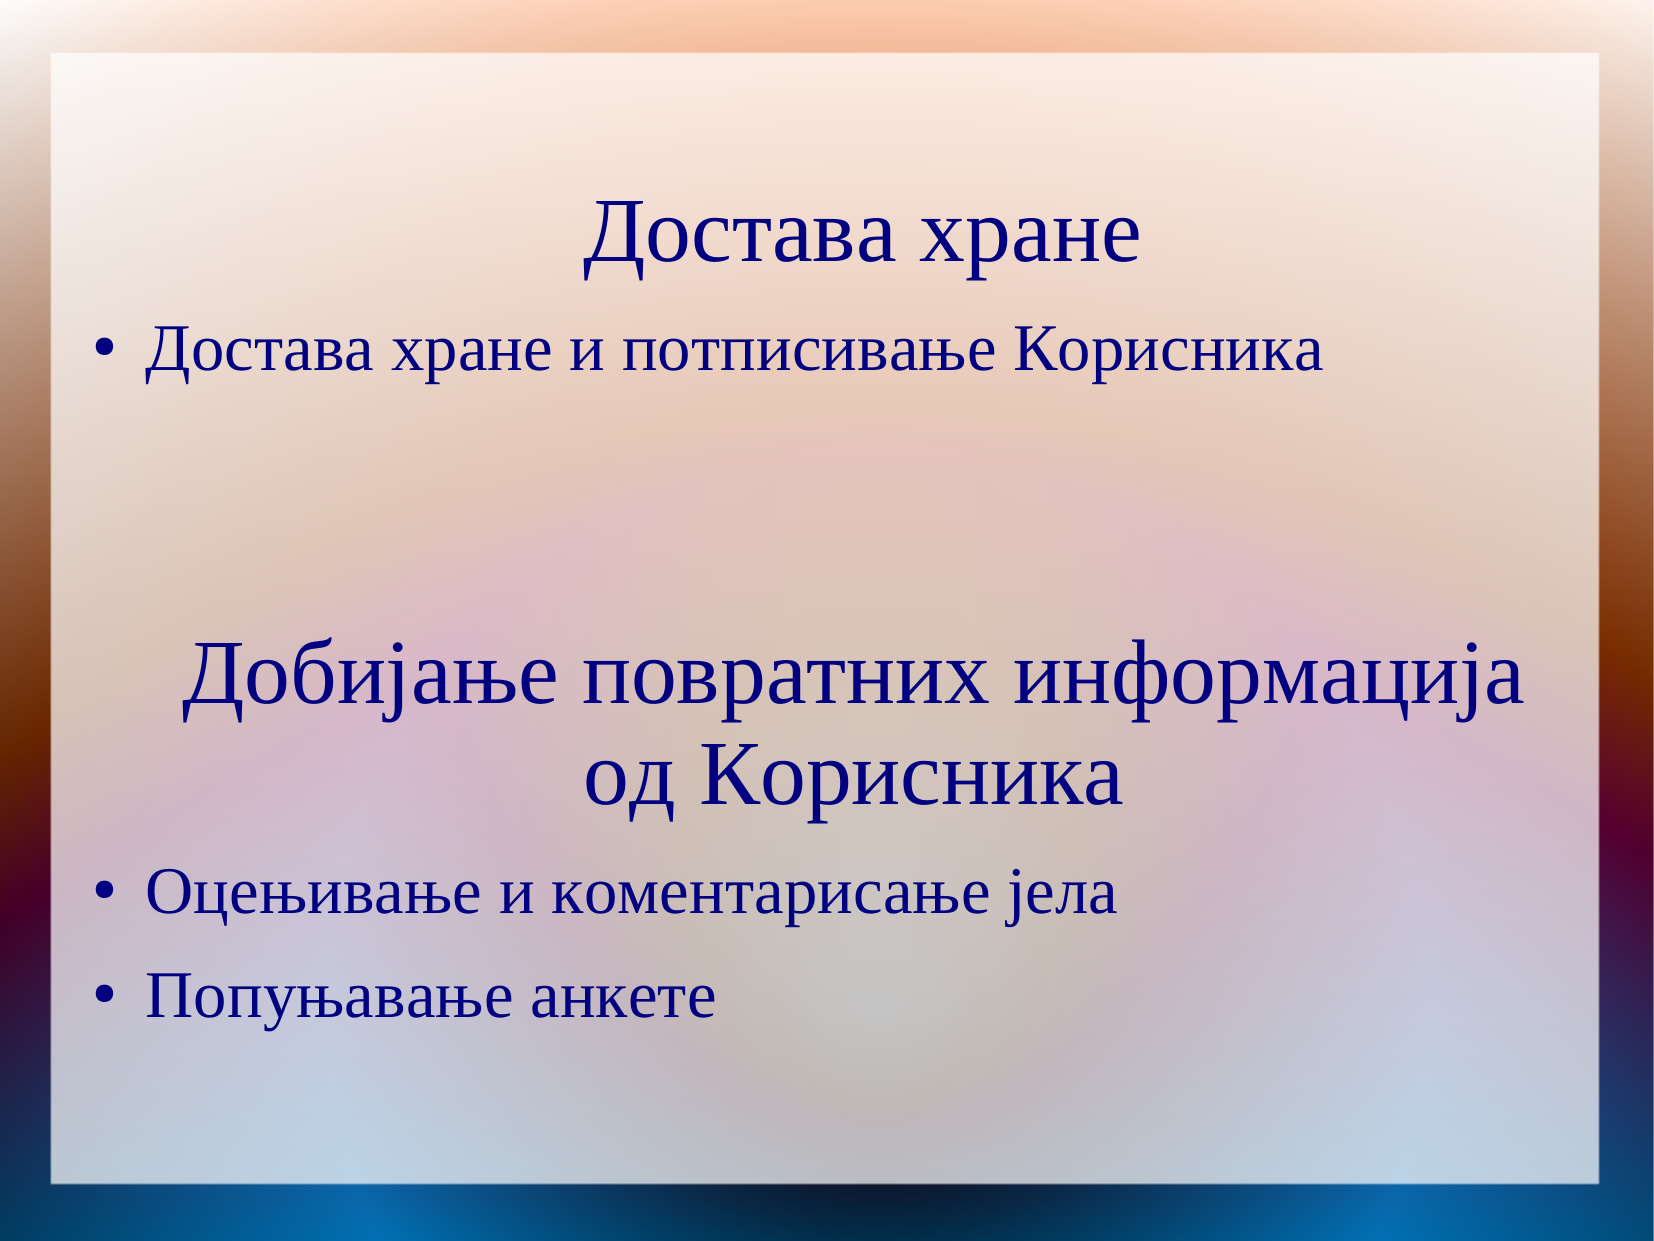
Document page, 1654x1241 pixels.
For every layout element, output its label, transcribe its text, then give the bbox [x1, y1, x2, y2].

list Достава хране Достава хране и потписивање Корисника Добијање повратних информација од Корисникa Оцењивање и коментарисање јела Попуњавање анкете [75, 180, 1564, 1136]
picture [0, 0, 1654, 1241]
